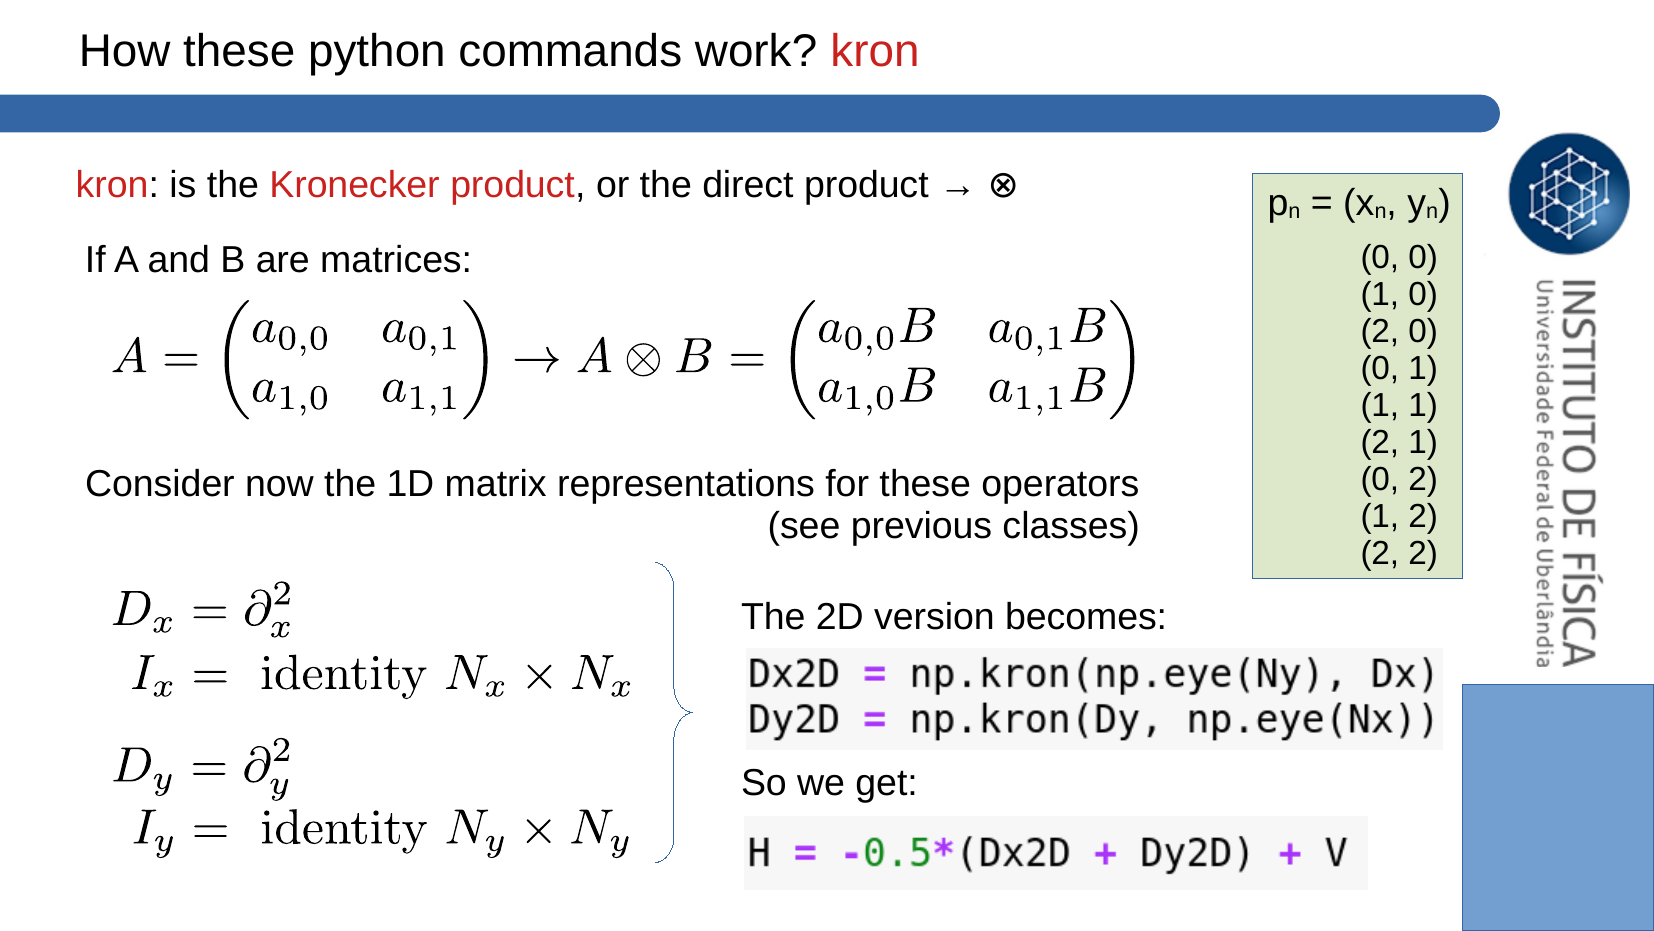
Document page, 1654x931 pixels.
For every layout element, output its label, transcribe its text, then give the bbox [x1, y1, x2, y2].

text_box Consider now the 1D matrix representations for these operators (see previous classes) [70, 455, 1155, 555]
text_box (0, 0) (1, 0) (2, 0) (0, 1) (1, 1) (2, 1) (0, 2) (1, 2) (2, 2) [1345, 230, 1487, 579]
title How these python commands work? kron [78, 25, 1568, 77]
text_box [1252, 231, 1345, 579]
text_box [112, 581, 290, 638]
text_box kron: is the Kronecker product, or the direct product → ⊗ [60, 155, 1041, 213]
text_box [131, 654, 631, 700]
text_box So we get: [726, 753, 934, 811]
text_box [133, 809, 629, 859]
text_box [112, 737, 290, 801]
text_box If A and B are matrices: [70, 230, 488, 288]
picture [1485, 134, 1629, 666]
text_box The 2D version becomes: [726, 588, 1183, 646]
picture [744, 816, 1368, 890]
text_box [112, 300, 1135, 420]
text_box pn = (xn, yn) [1252, 174, 1466, 231]
picture [746, 648, 1443, 751]
